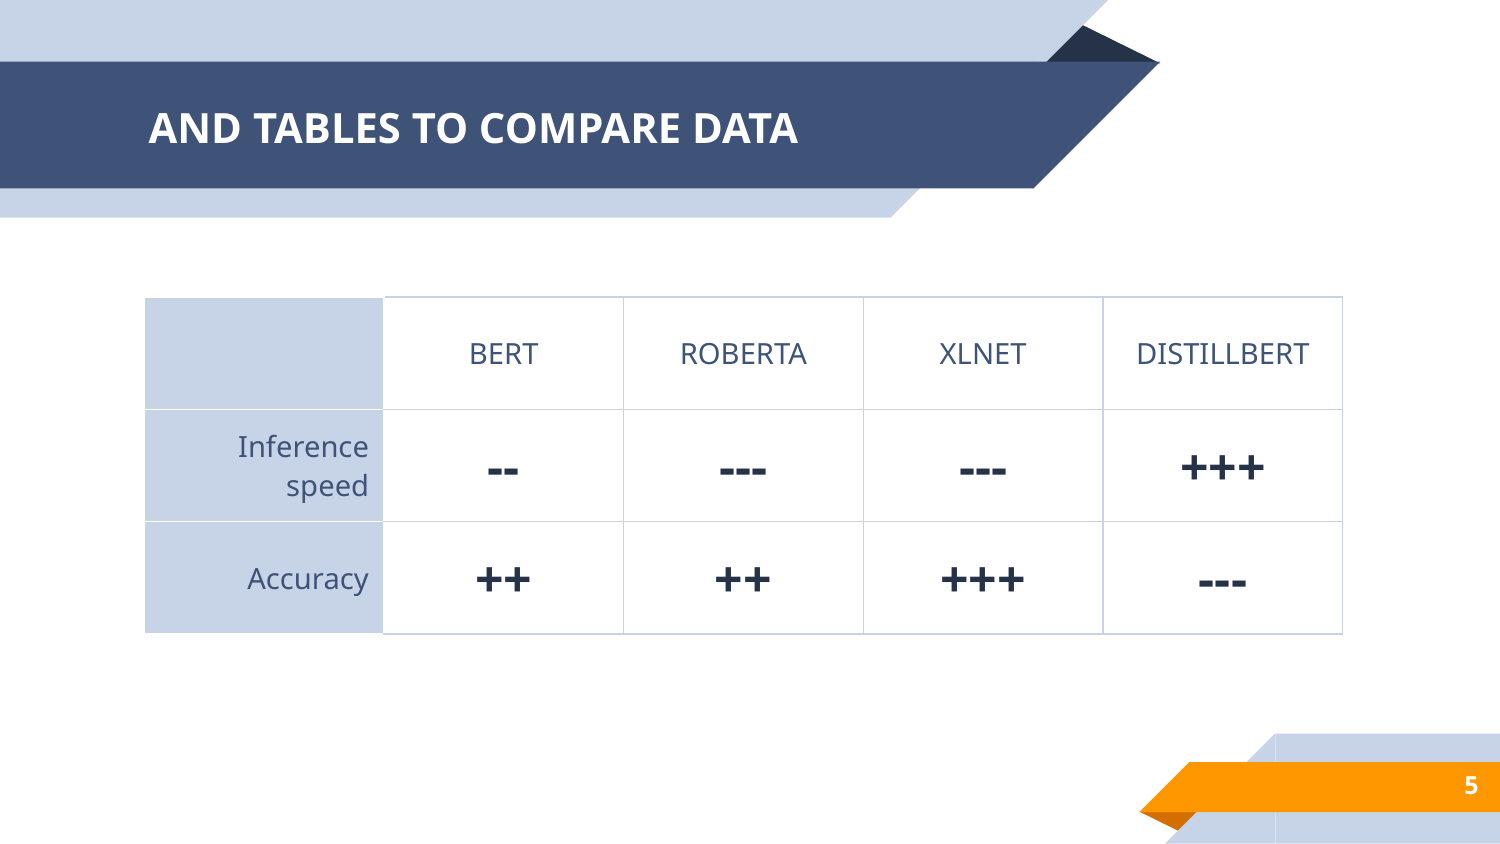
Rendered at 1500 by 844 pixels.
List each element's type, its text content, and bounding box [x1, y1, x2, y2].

table_cell +++ [1104, 410, 1342, 521]
table_header [145, 298, 383, 409]
table_cell --- [864, 410, 1102, 521]
title AND TABLES TO COMPARE DATA [133, 64, 997, 190]
table_cell --- [624, 410, 863, 521]
table_cell ++ [624, 522, 863, 633]
table_cell ++ [385, 522, 623, 633]
table_cell Inference speed [145, 410, 383, 521]
table_cell +++ [864, 522, 1102, 633]
table_cell -- [385, 410, 623, 521]
table_header BERT [385, 298, 623, 409]
table_cell --- [1104, 522, 1342, 633]
table_header XLNET [864, 298, 1102, 409]
table_header ROBERTA [624, 298, 863, 409]
table_cell Accuracy [145, 522, 383, 633]
slide_number <numéro> [1249, 760, 1494, 813]
table_header DISTILLBERT [1104, 298, 1342, 409]
